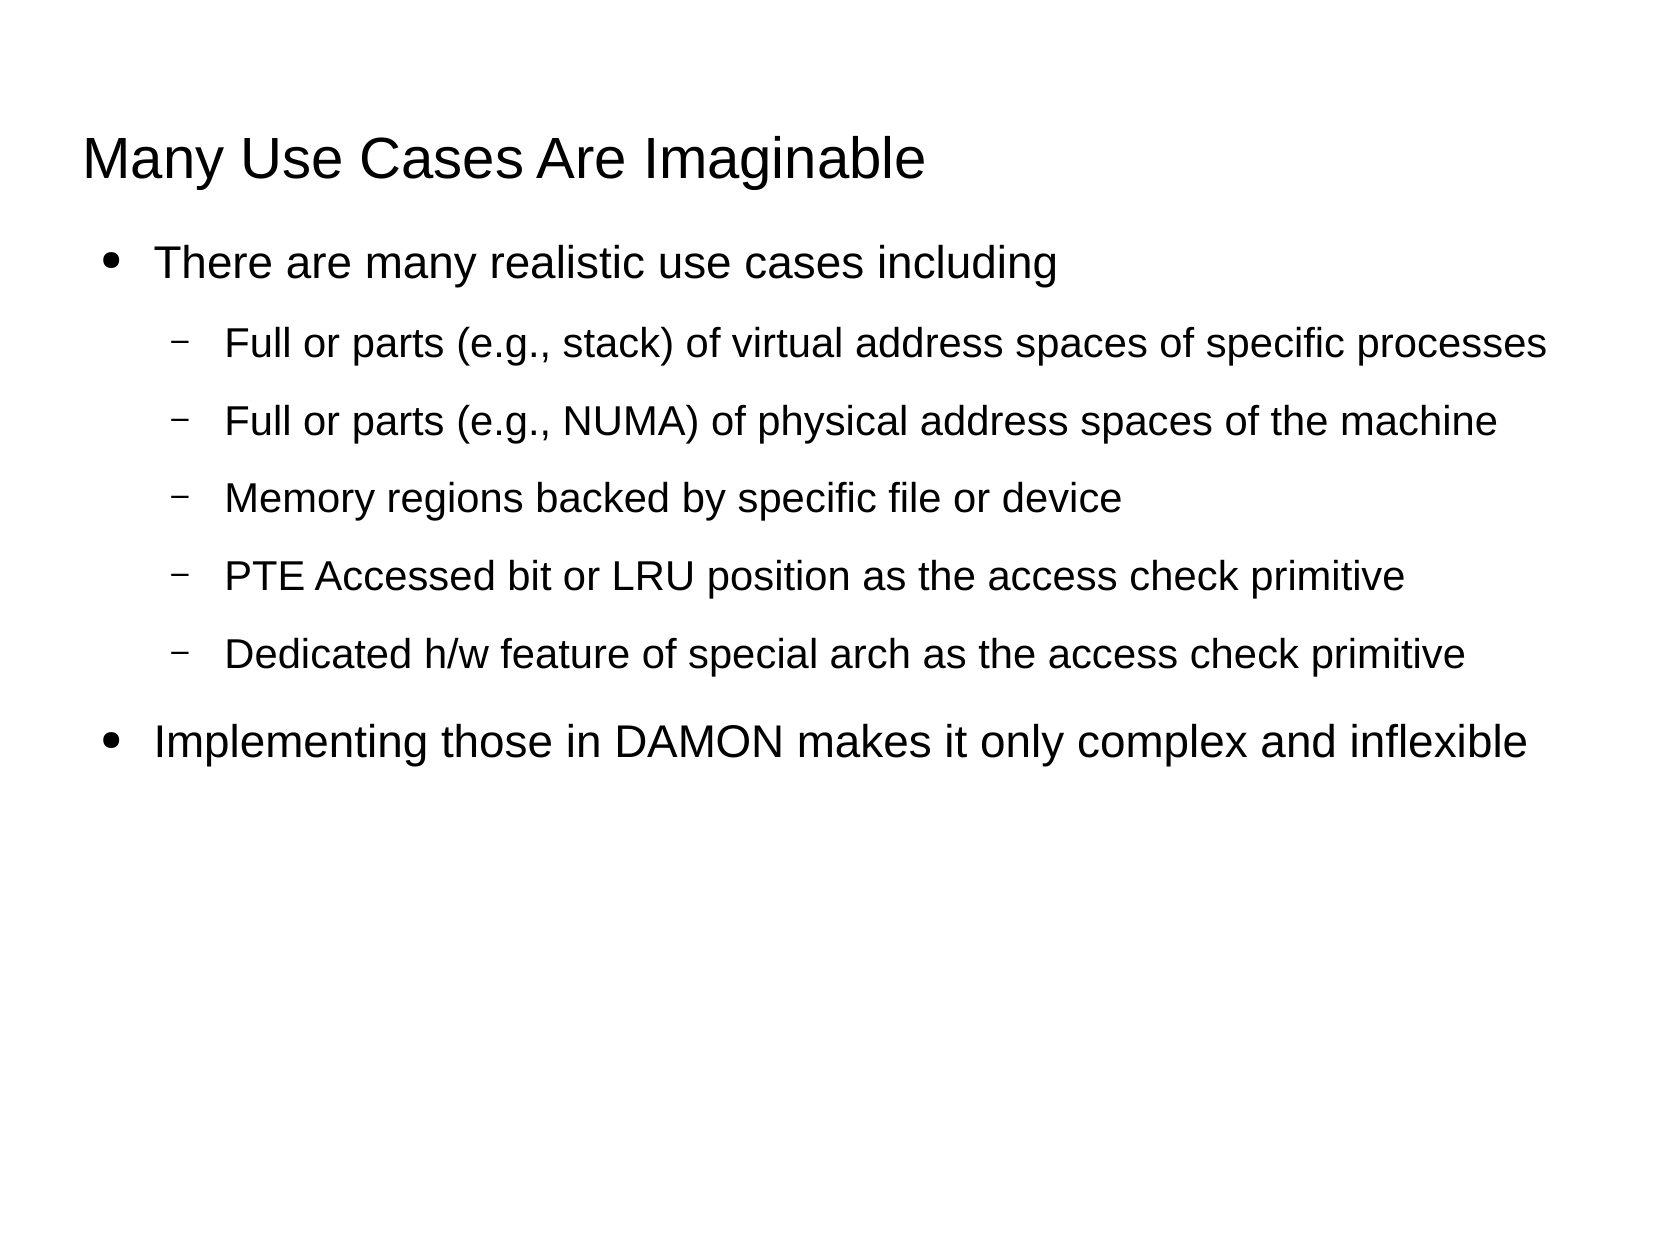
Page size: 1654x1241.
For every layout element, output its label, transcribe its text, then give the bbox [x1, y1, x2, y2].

list There are many realistic use cases including Full or parts (e.g., stack) of virtual address spaces of specific processes Full or parts (e.g., NUMA) of physical address spaces of the machine Memory regions backed by specific file or device PTE Accessed bit or LRU position as the access check primitive Dedicated h/w feature of special arch as the access check primitive Implementing those in DAMON makes it only complex and inflexible [82, 236, 1571, 1111]
title Many Use Cases Are Imaginable [82, 108, 1571, 210]
